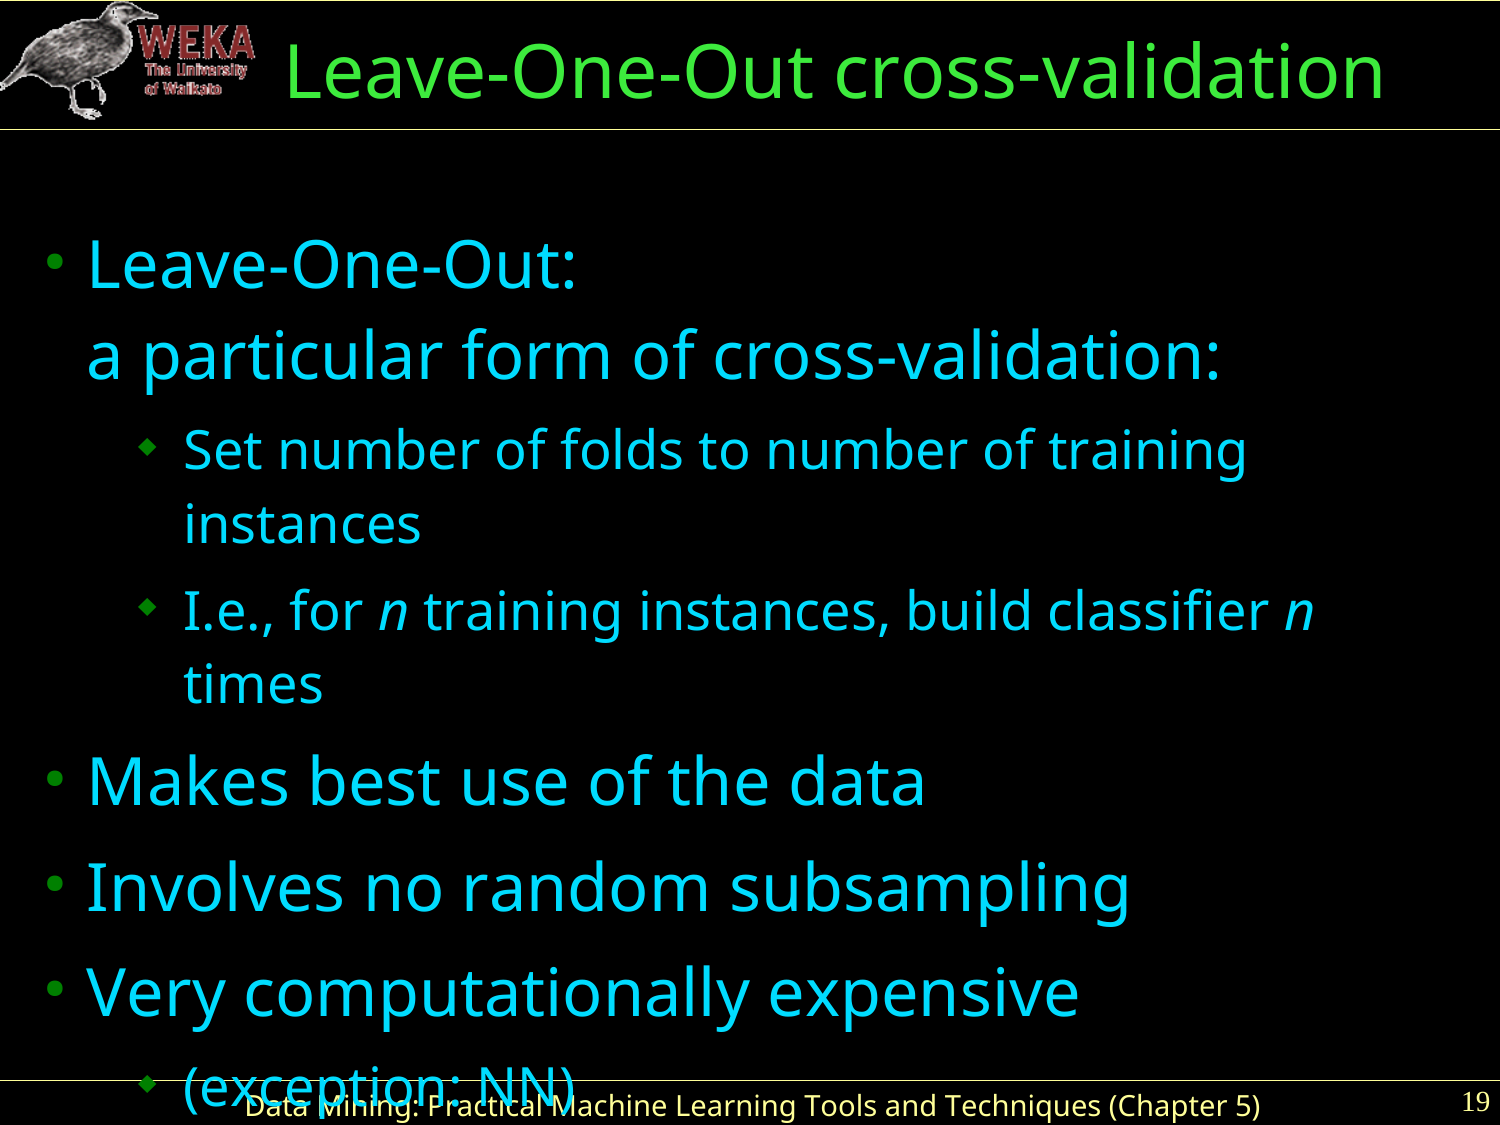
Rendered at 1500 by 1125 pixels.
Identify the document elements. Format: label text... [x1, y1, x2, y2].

text_box Leave-One-Out: a particular form of cross-validation: Set number of folds to number of training instances I.e., for n training instances, build classifier n times Makes best use of the data Involves no random subsampling Very computationally expensive (exception: NN) [29, 210, 1477, 1034]
title Leave-One-Out cross-validation [268, 0, 1500, 151]
picture [0, 1, 266, 129]
